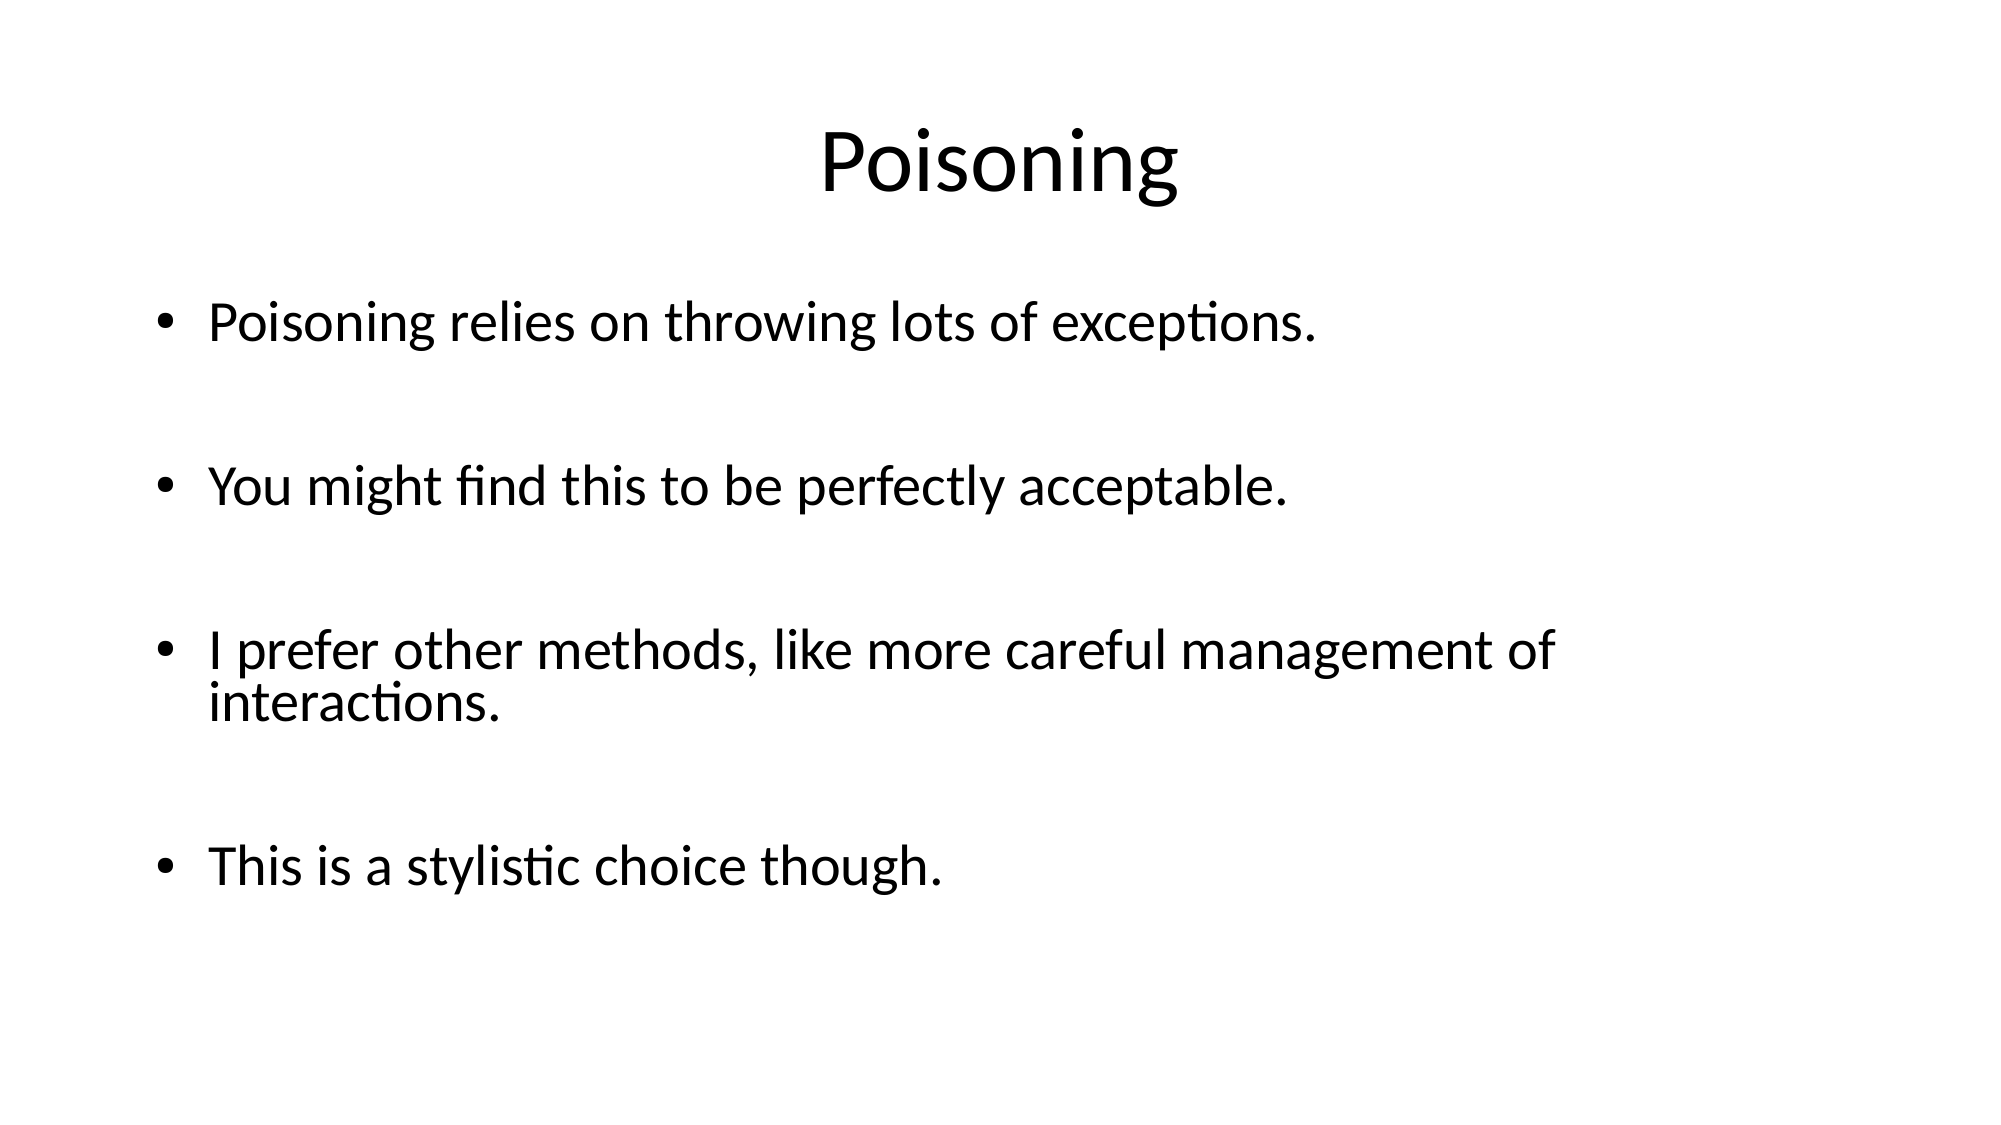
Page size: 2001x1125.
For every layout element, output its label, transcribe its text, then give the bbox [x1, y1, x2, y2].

list Poisoning relies on throwing lots of exceptions. You might find this to be perfectly acceptable. I prefer other methods, like more careful management of interactions. This is a stylistic choice though. [137, 299, 1863, 1014]
title Poisoning [137, 59, 1863, 278]
